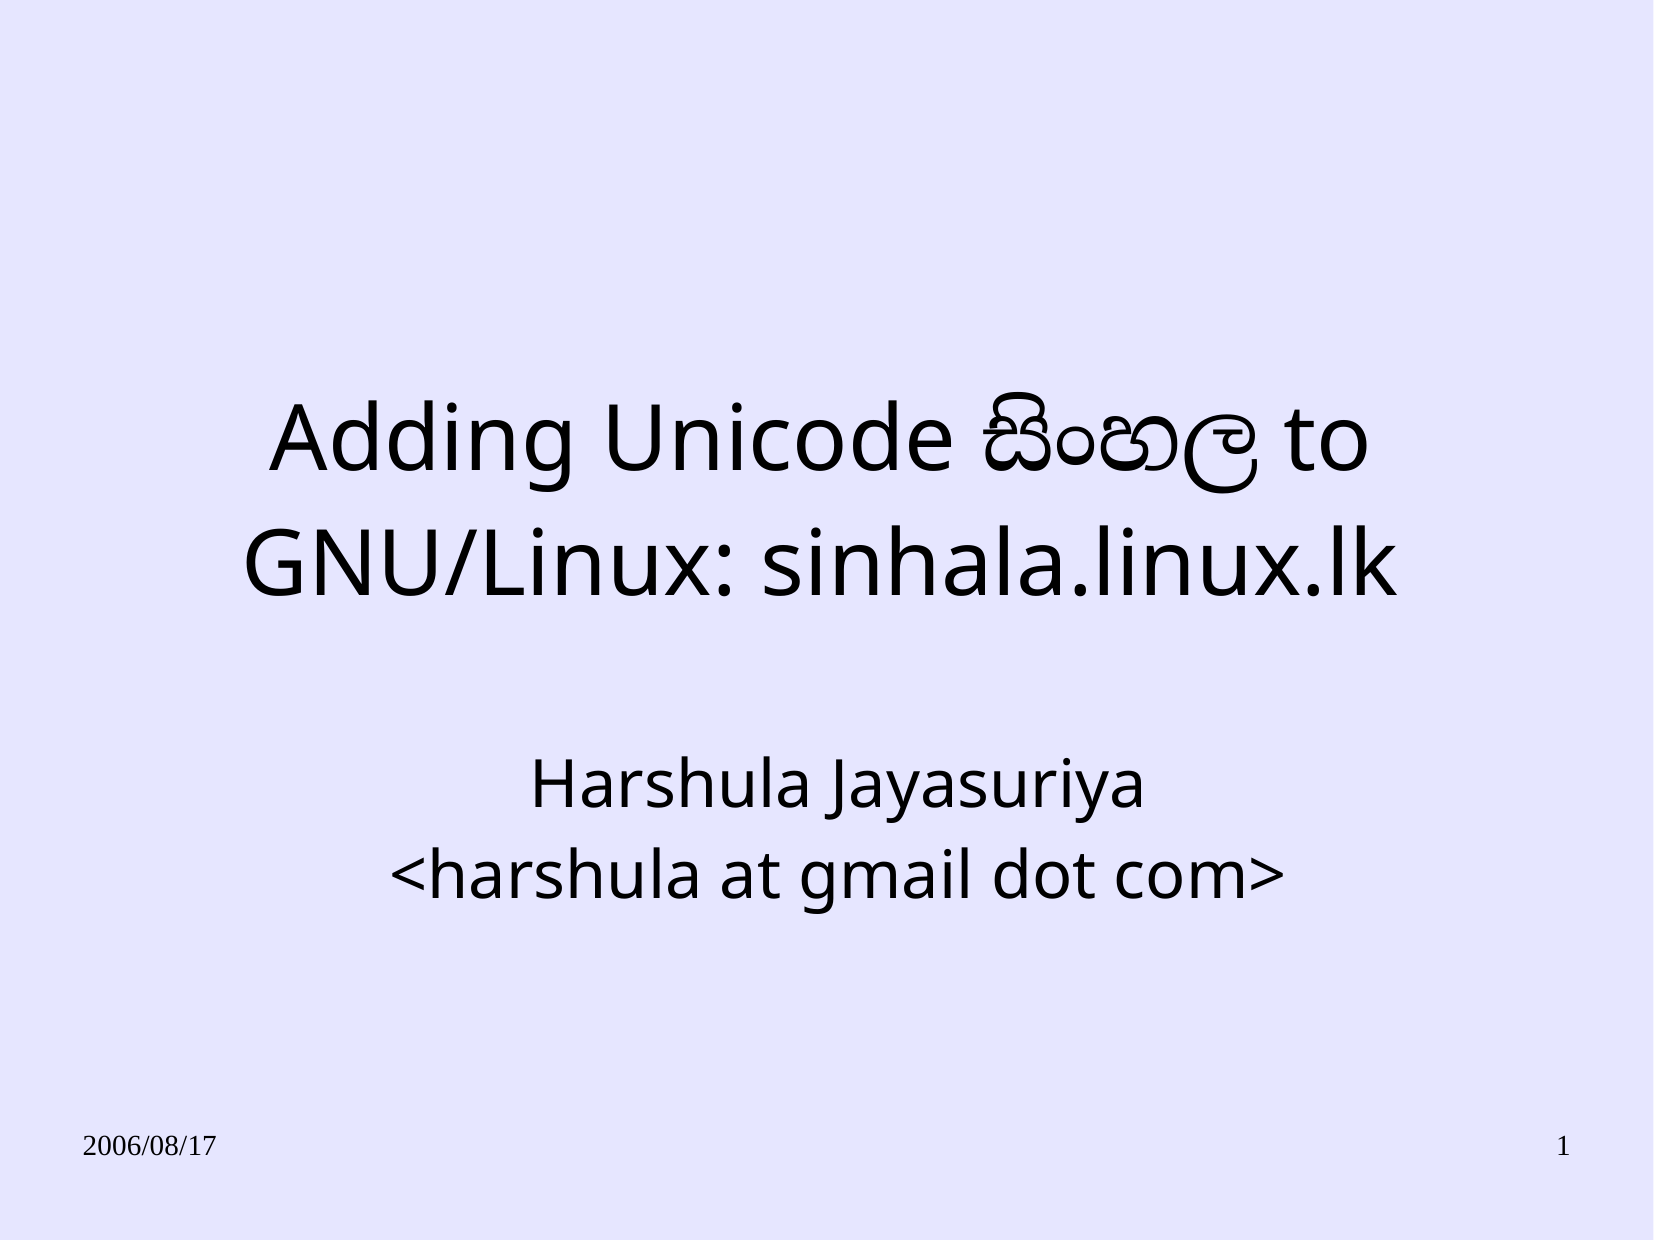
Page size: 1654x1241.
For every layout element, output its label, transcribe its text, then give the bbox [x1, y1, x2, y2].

title Adding Unicode සිංහල to GNU/Linux: sinhala.linux.lk [76, 285, 1565, 679]
subtitle Harshula Jayasuriya <harshula at gmail dot com> [76, 679, 1565, 975]
